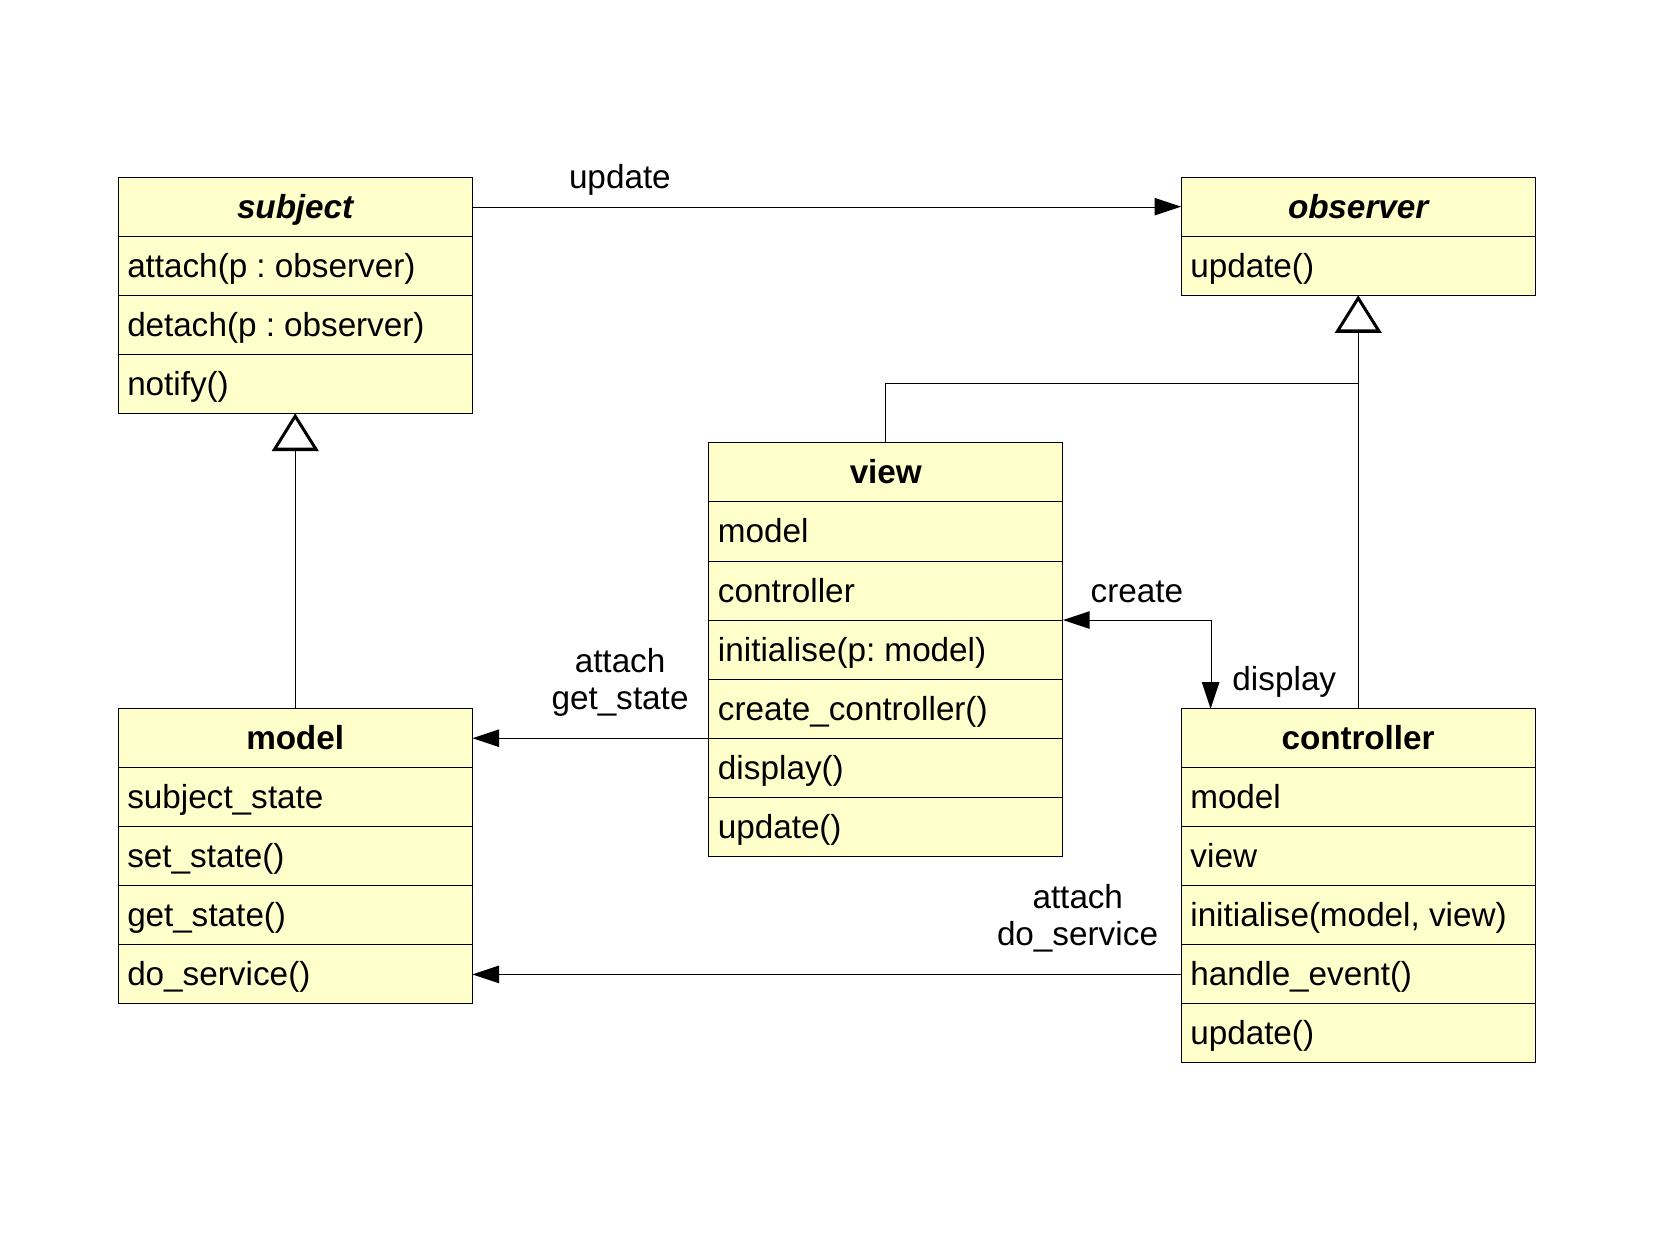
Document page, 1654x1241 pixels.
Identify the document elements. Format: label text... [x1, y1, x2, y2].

text_box set_state() [118, 826, 473, 885]
text_box display() [708, 738, 1063, 797]
text_box get_state() [118, 885, 473, 944]
text_box controller [708, 561, 1062, 620]
text_box update() [1181, 236, 1536, 296]
text_box model [1181, 767, 1536, 826]
text_box initialise(p: model) [708, 620, 1063, 679]
text_box model [118, 708, 473, 767]
text_box attach do_service [974, 856, 1182, 974]
text_box initialise(model, view) [1182, 885, 1536, 944]
text_box handle_event() [1181, 944, 1536, 1003]
text_box observer [1181, 177, 1536, 236]
text_box view [708, 442, 1063, 501]
text_box attach get_state [531, 620, 708, 739]
text_box update() [1181, 1003, 1536, 1063]
text_box do_service() [118, 944, 473, 1004]
text_box view [1181, 826, 1536, 885]
text_box create [1062, 561, 1211, 621]
text_box notify() [118, 354, 473, 414]
text_box create_controller() [708, 679, 1063, 738]
text_box model [708, 501, 1063, 561]
text_box attach(p : observer) [118, 236, 473, 295]
text_box subject_state [118, 767, 473, 826]
text_box display [1210, 649, 1359, 709]
text_box update() [708, 797, 1063, 857]
text_box update [531, 147, 709, 207]
text_box subject [118, 177, 473, 236]
text_box controller [1181, 708, 1536, 767]
text_box detach(p : observer) [118, 295, 473, 354]
